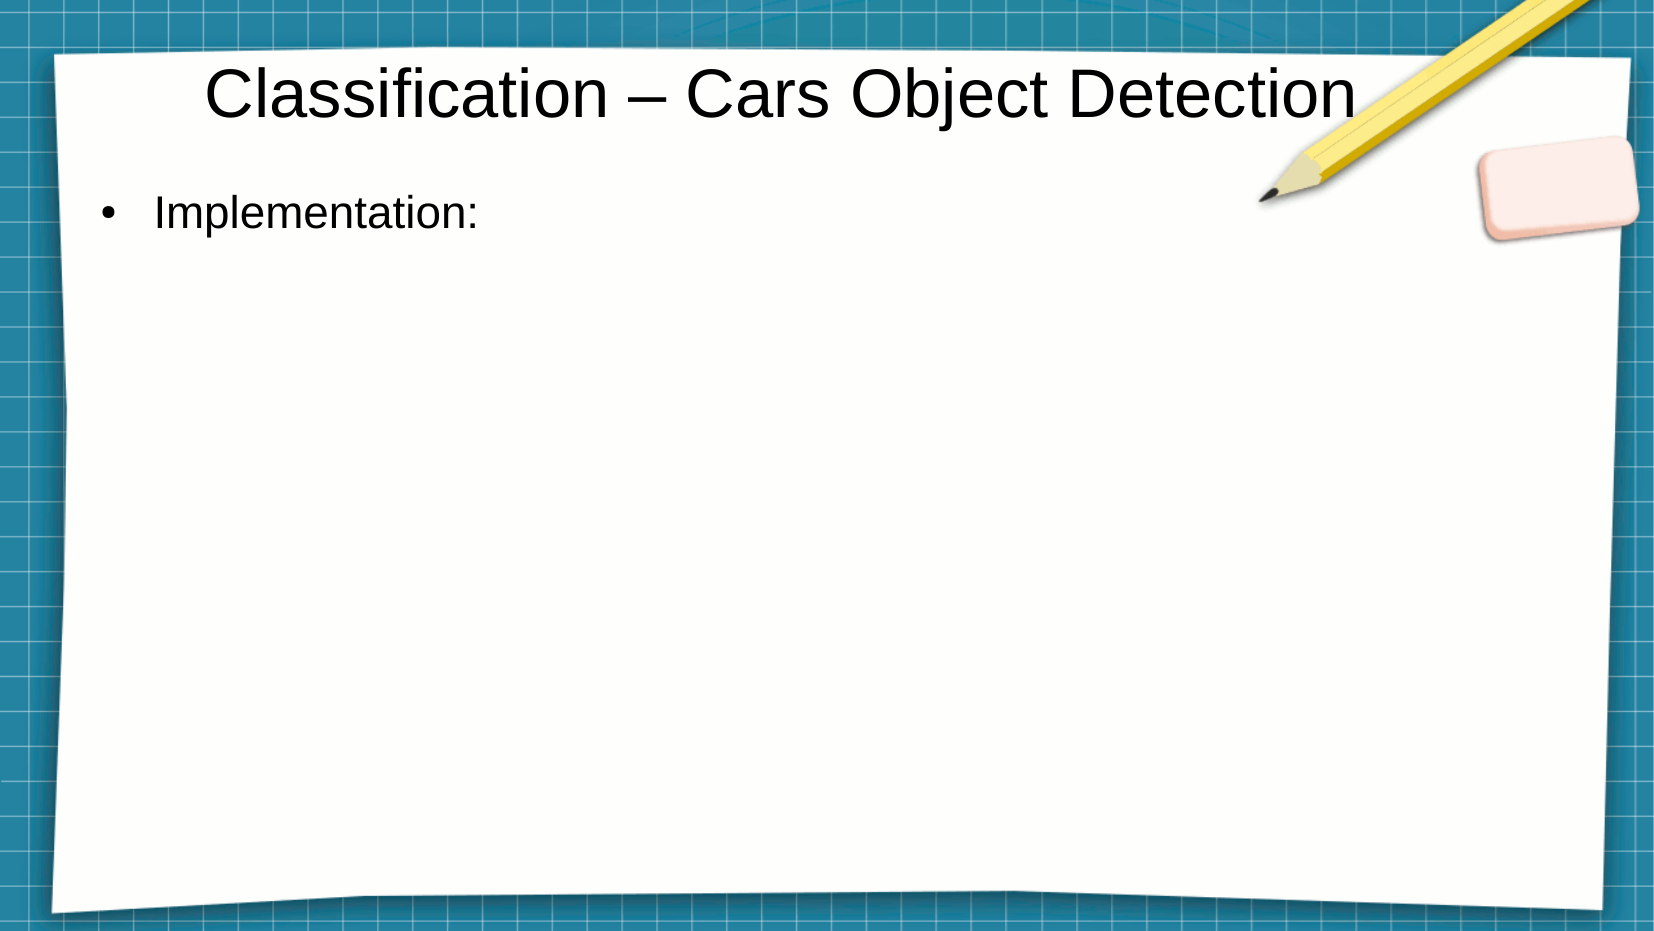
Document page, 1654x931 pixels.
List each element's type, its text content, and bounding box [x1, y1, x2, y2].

picture [0, 0, 1654, 931]
title Classification – Cars Object Detection [82, 37, 1501, 151]
list Implementation: [82, 187, 1571, 901]
